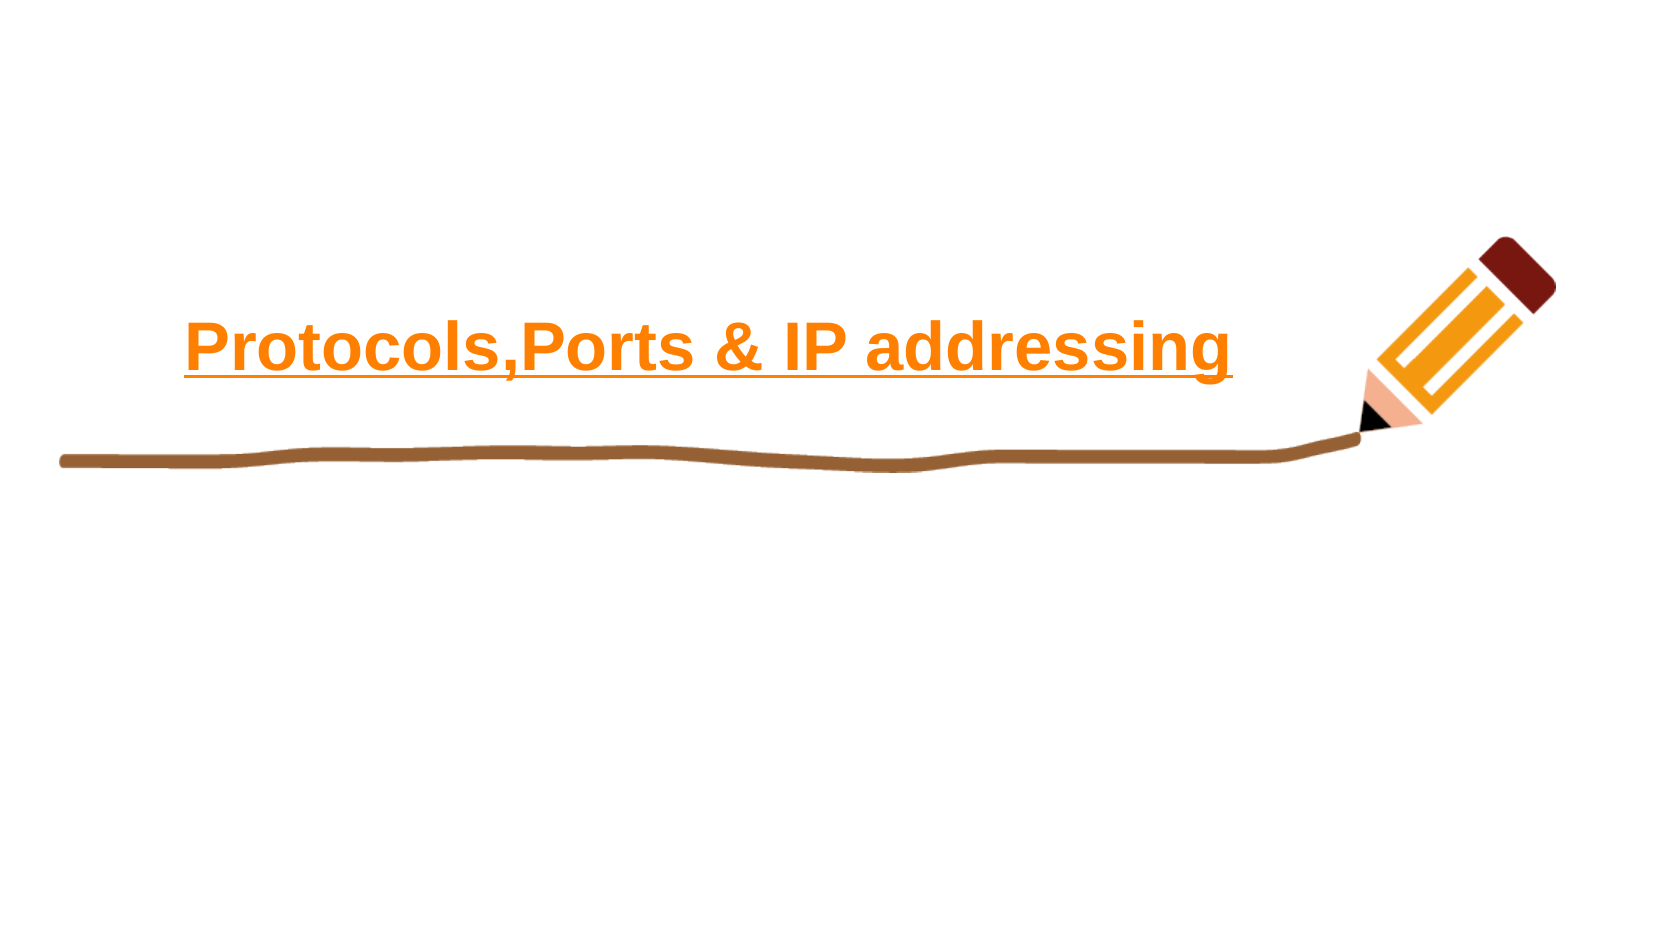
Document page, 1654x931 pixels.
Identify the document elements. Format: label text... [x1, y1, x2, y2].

picture [59, 236, 1556, 473]
title Protocols,Ports & IP addressing [88, 265, 1329, 429]
